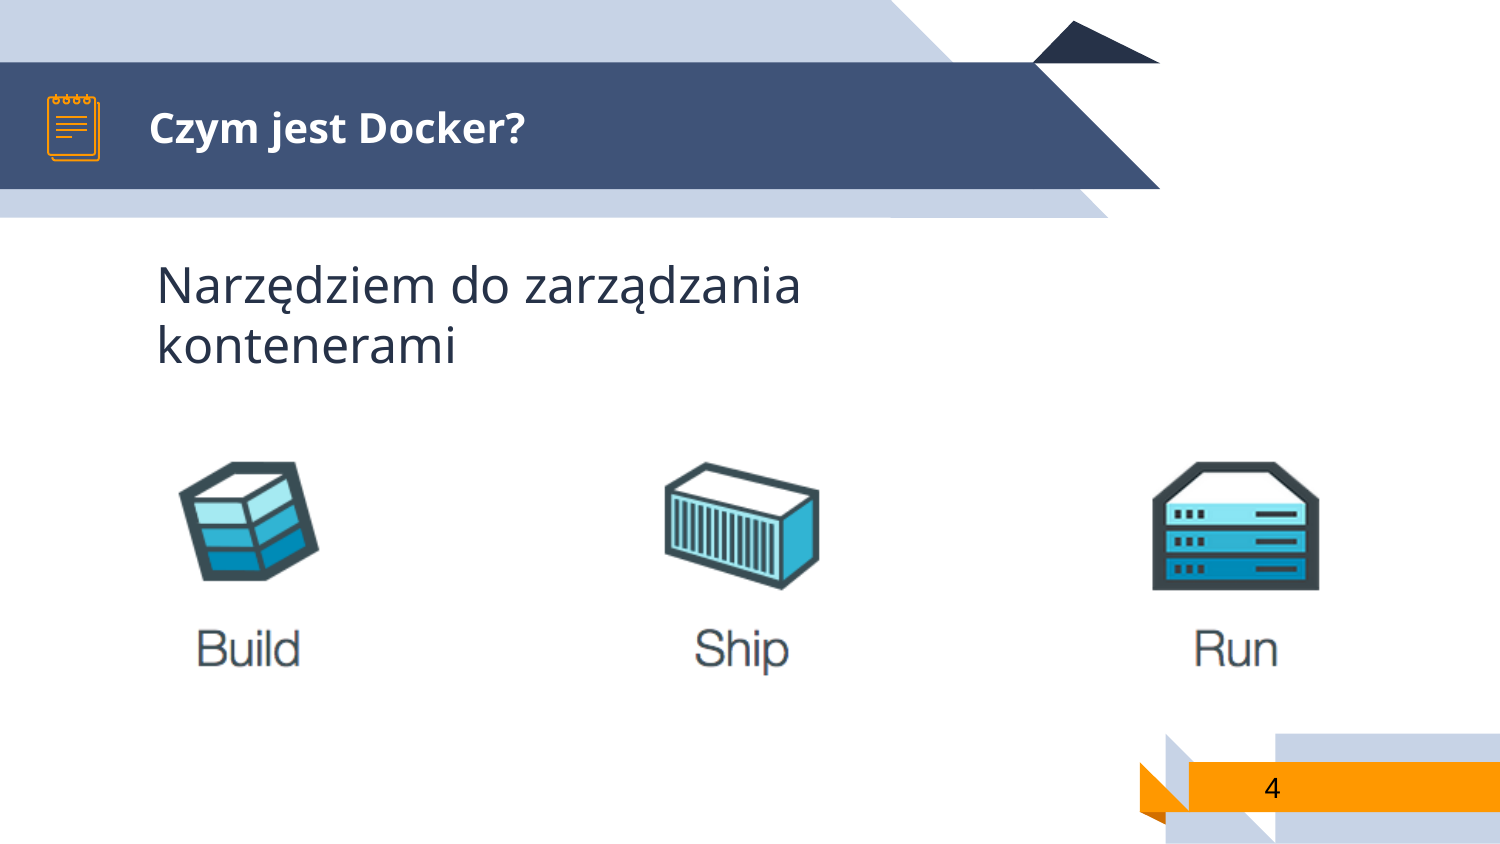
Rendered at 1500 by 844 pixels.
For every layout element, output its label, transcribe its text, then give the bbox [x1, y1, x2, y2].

slide_number <numer> [1249, 760, 1494, 813]
picture [0, 425, 1500, 688]
title Czym jest Docker? [133, 64, 1035, 190]
text_box Narzędziem do zarządzania kontenerami [141, 249, 981, 378]
